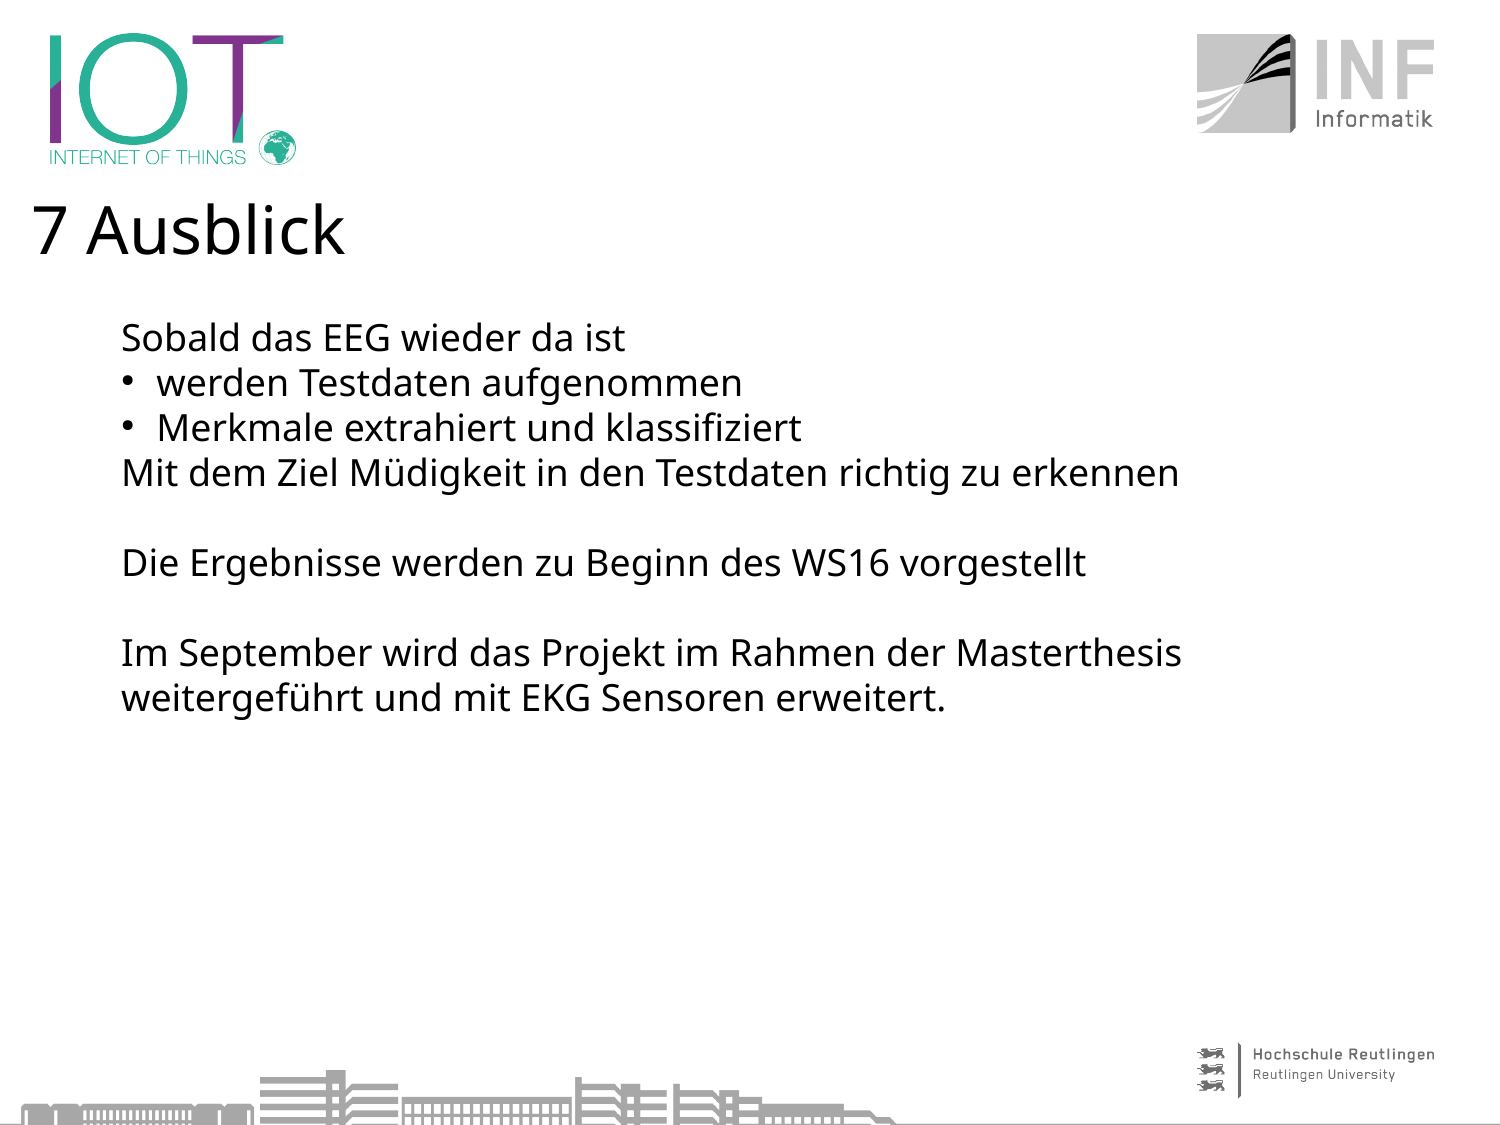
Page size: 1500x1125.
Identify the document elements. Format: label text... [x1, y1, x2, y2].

text_box 7 Ausblick [16, 180, 1464, 284]
picture [1197, 34, 1434, 133]
picture [50, 33, 296, 165]
text_box Sobald das EEG wieder da ist werden Testdaten aufgenommen Merkmale extrahiert und klassifiziert Mit dem Ziel Müdigkeit in den Testdaten richtig zu erkennen Die Ergebnisse werden zu Beginn des WS16 vorgestellt Im September wird das Projekt im Rahmen der Masterthesis weitergeführt und mit EKG Sensoren erweitert. [106, 307, 1430, 1040]
picture [0, 1042, 1500, 1125]
